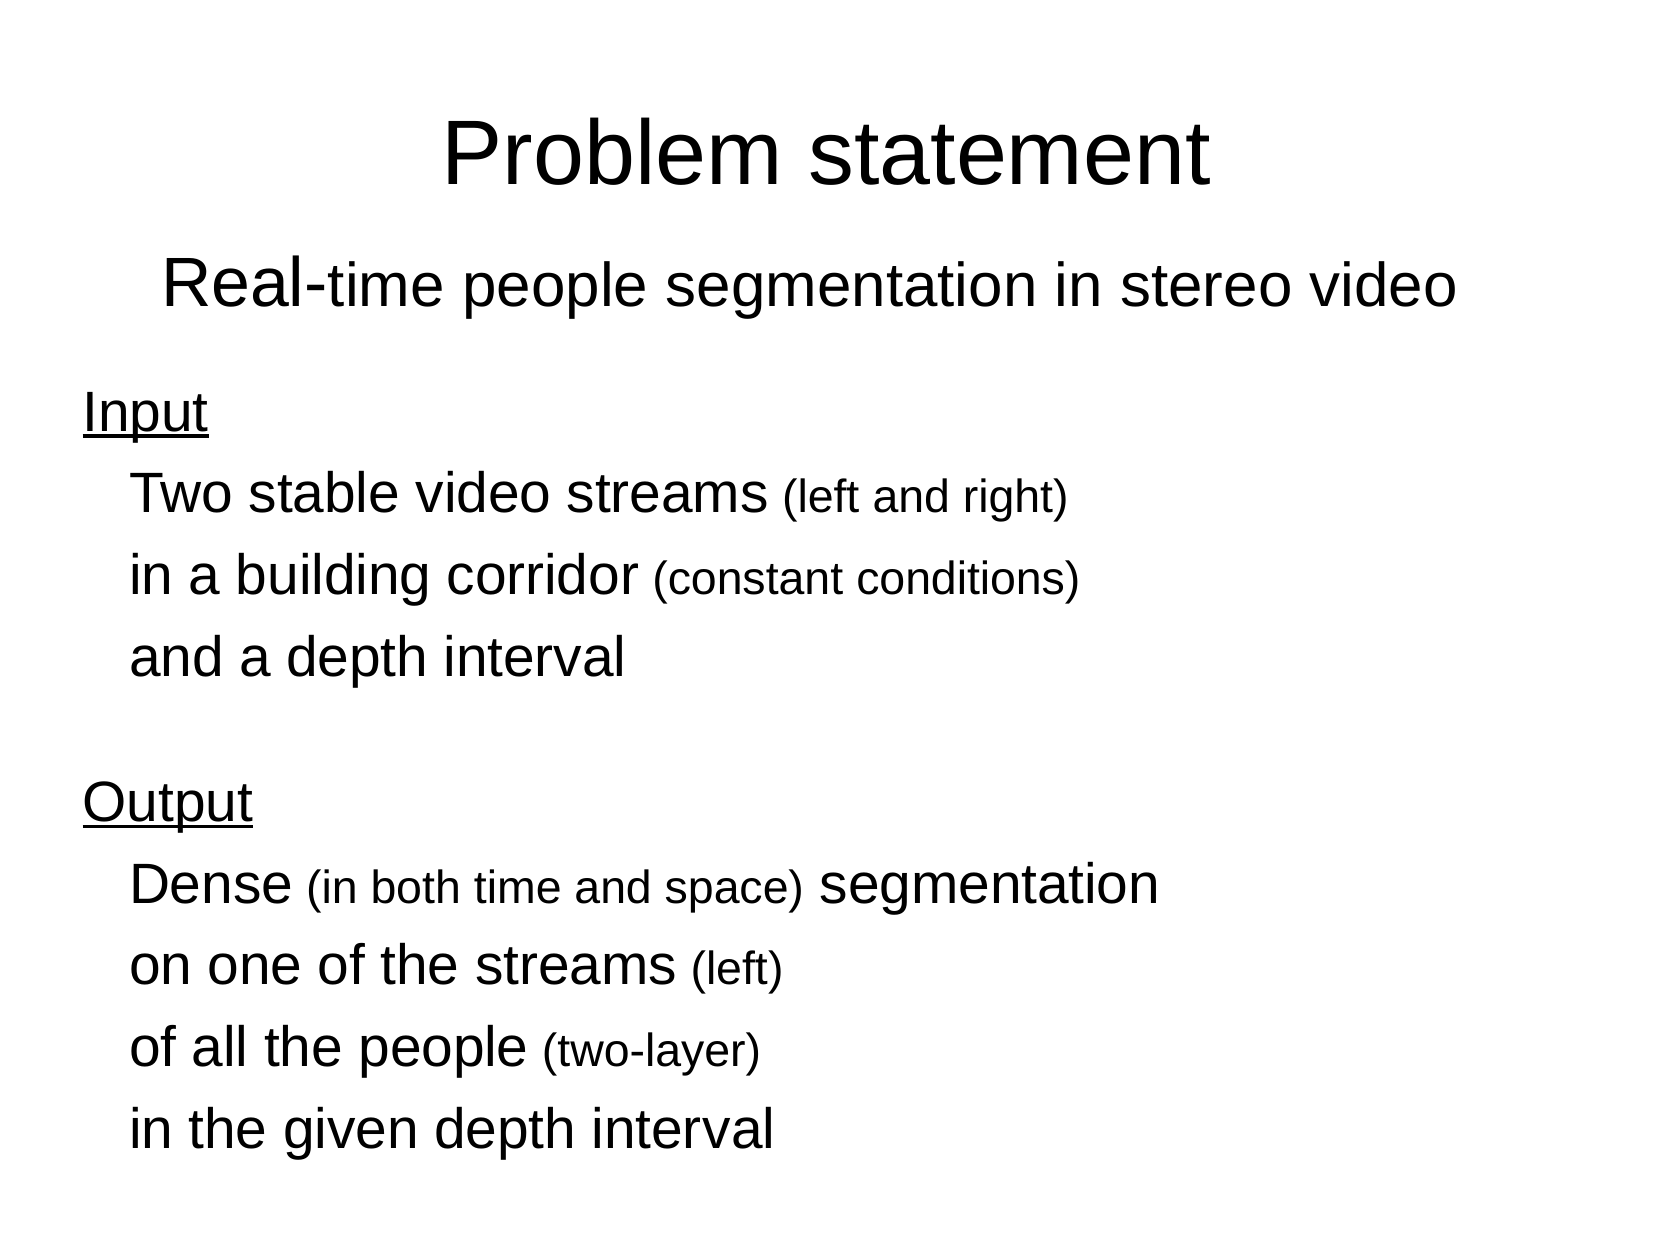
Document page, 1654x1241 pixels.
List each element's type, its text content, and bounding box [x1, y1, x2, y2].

list Real-time people segmentation in stereo video Input Two stable video streams (left and right) in a building corridor (constant conditions) and a depth interval Output Dense (in both time and space) segmentation on one of the streams (left) of all the people (two-layer) in the given depth interval [82, 257, 1538, 1173]
title Problem statement [82, 49, 1571, 257]
